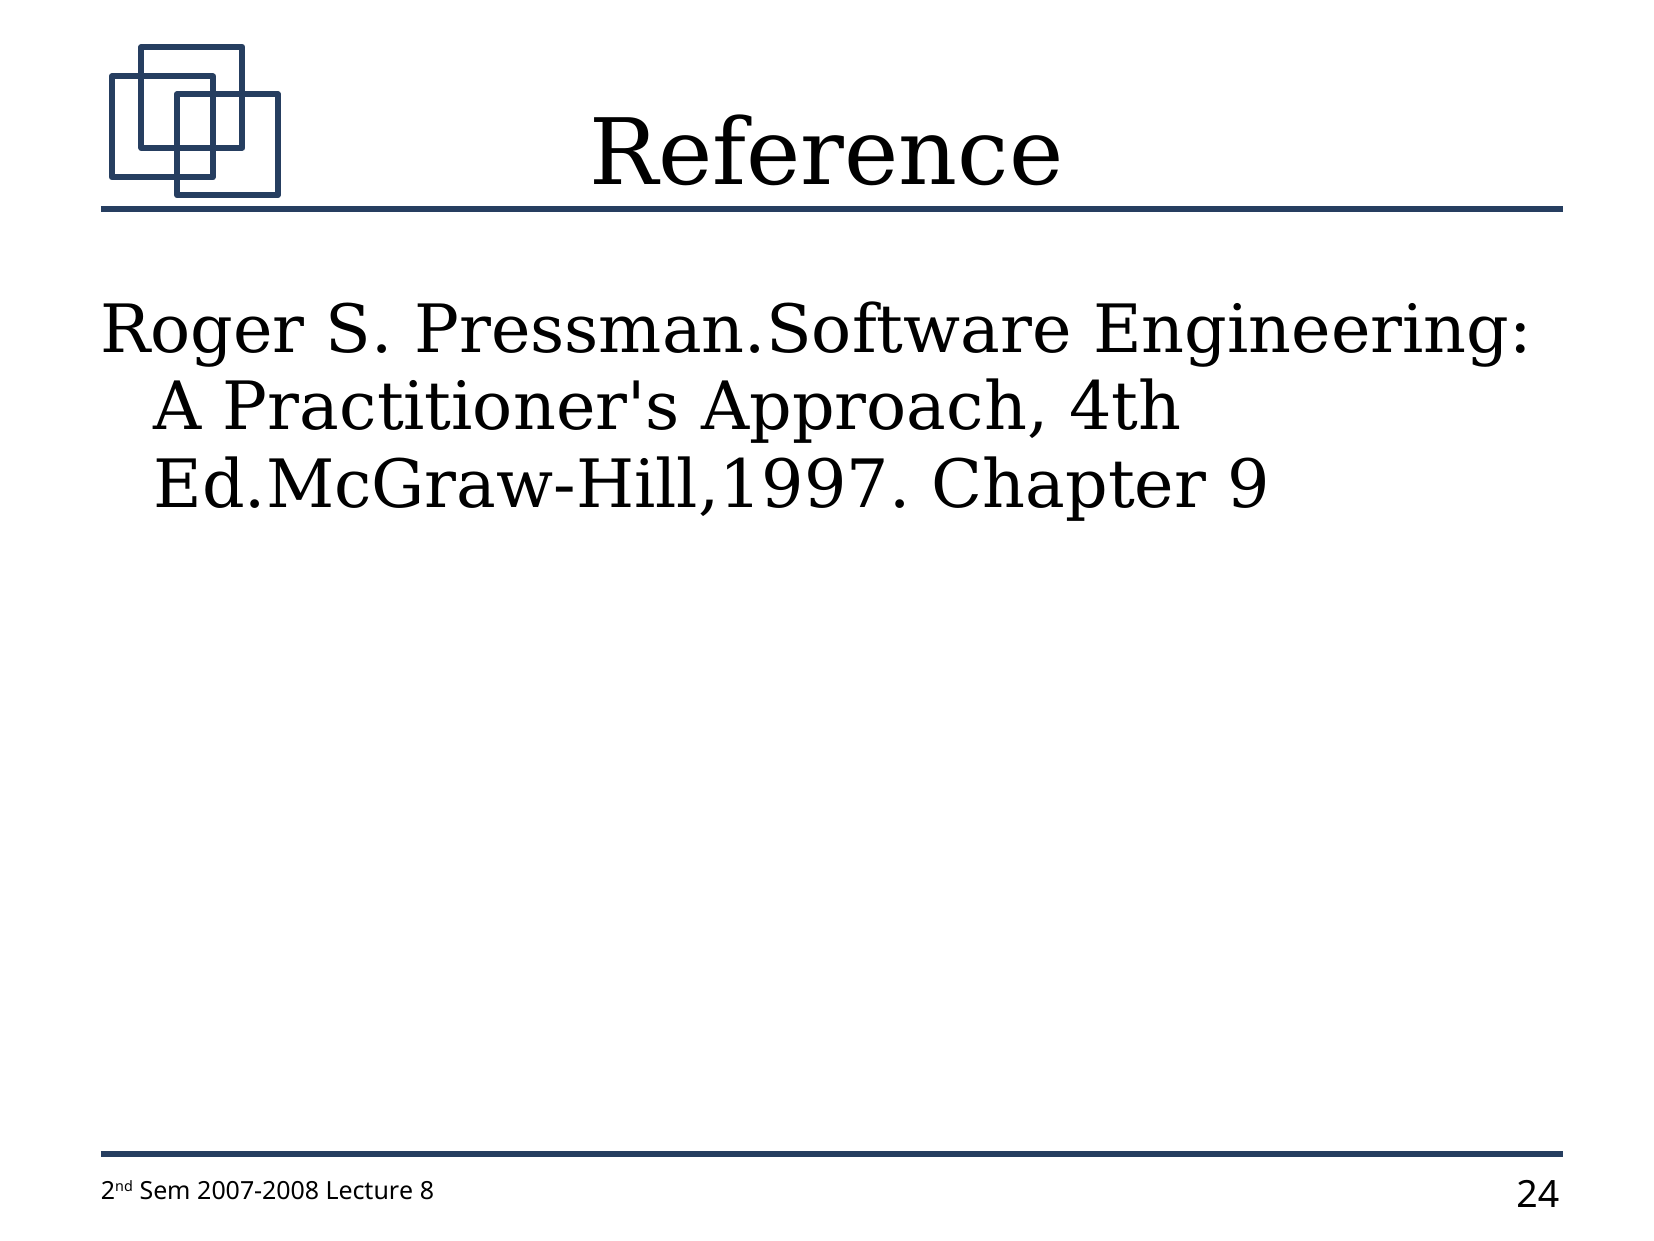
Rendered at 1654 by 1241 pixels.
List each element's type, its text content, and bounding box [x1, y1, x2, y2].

list Roger S. Pressman.Software Engineering: A Practitioner's Approach, 4th Ed.McGraw-Hill,1997. Chapter 9 [82, 290, 1571, 1109]
title Reference [82, 49, 1571, 257]
